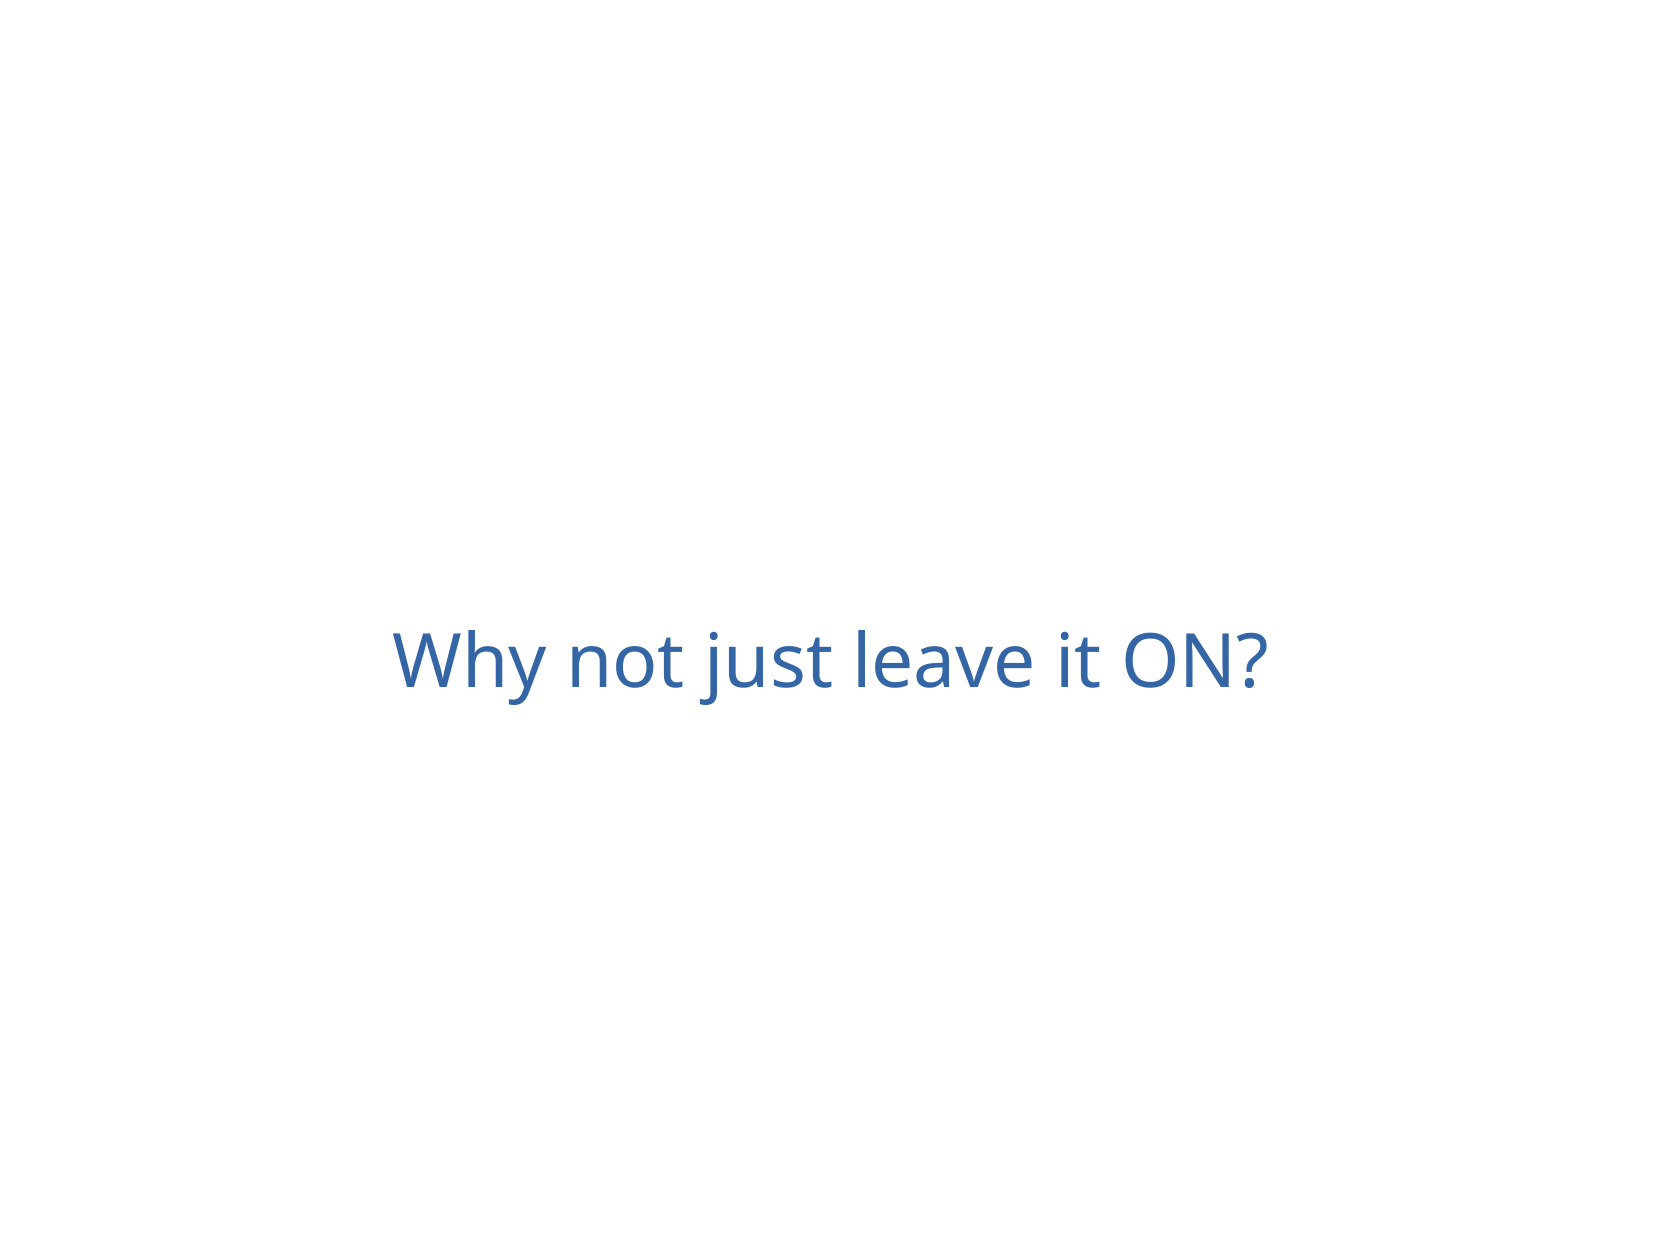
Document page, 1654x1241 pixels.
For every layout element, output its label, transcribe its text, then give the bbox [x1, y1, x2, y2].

text_box Why not just leave it ON? [377, 599, 1278, 703]
